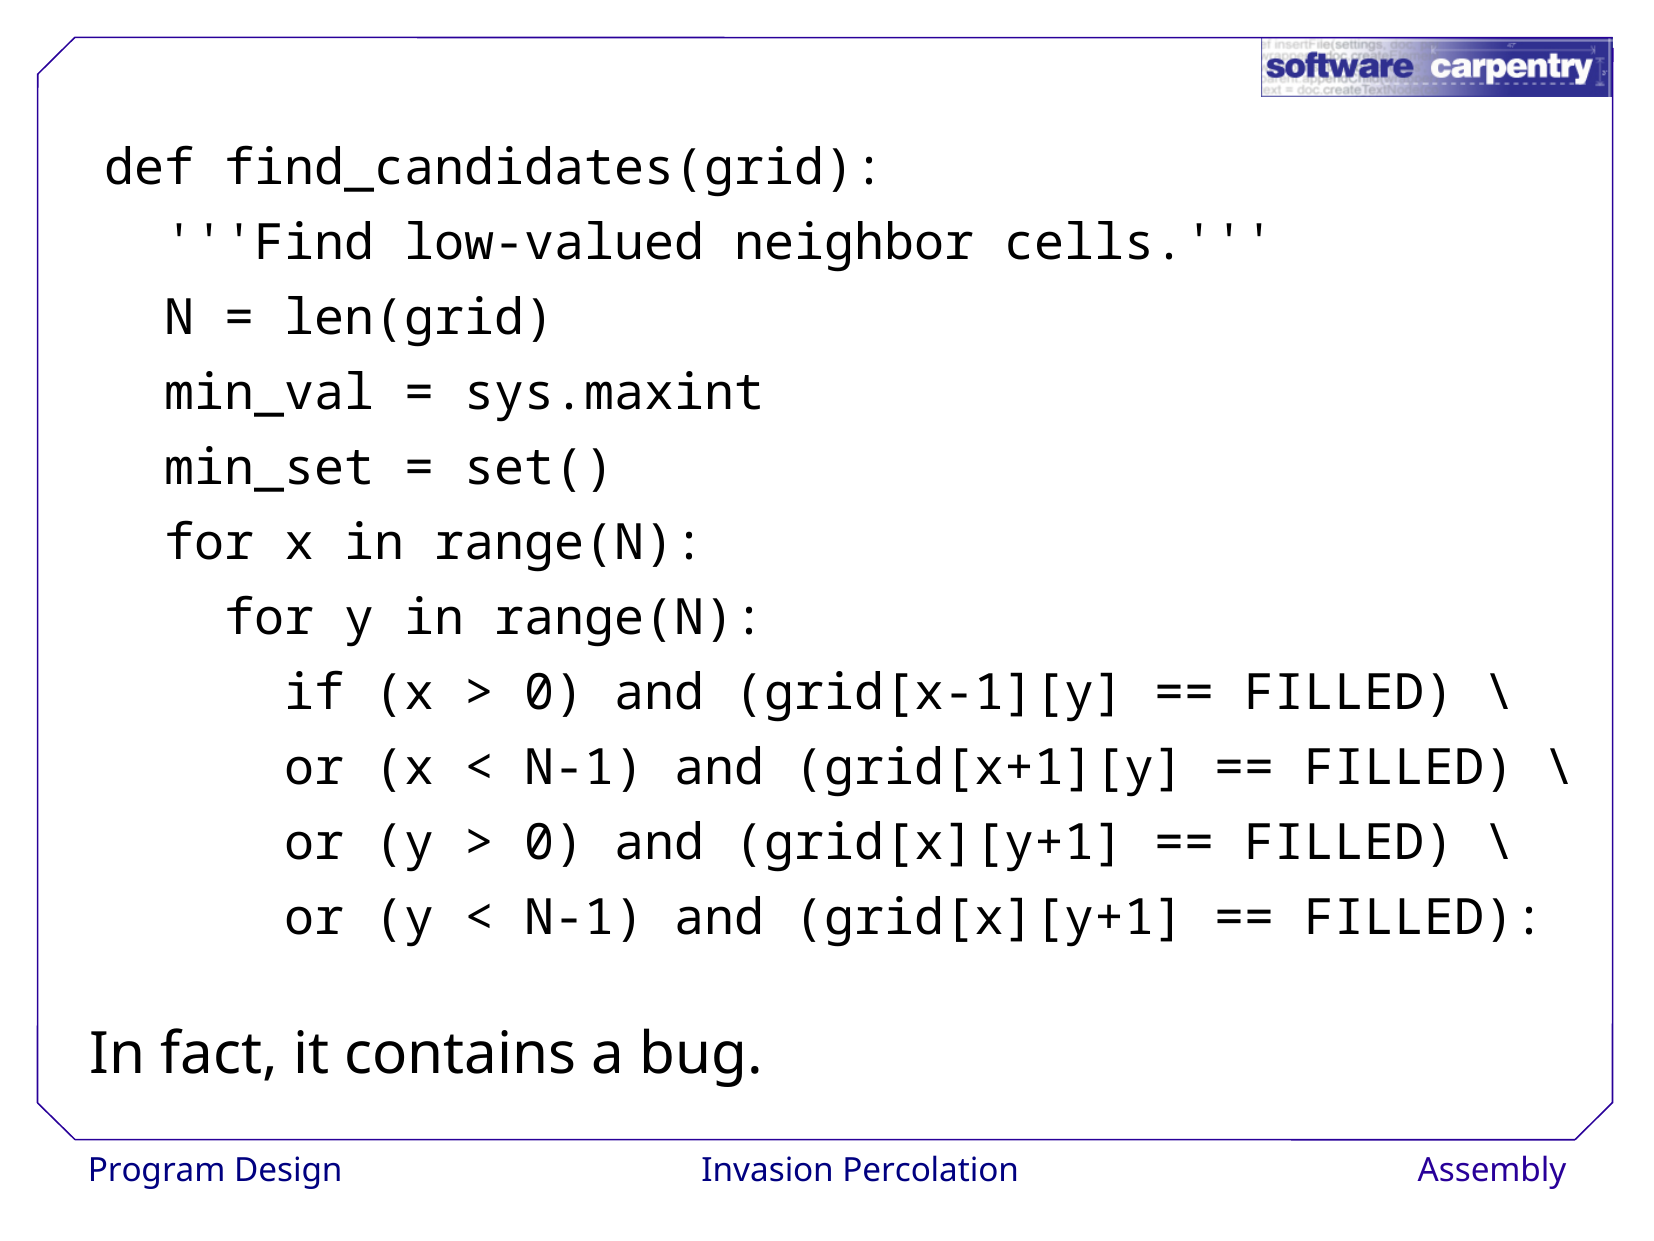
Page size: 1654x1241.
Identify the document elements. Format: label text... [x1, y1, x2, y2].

picture [1261, 39, 1613, 97]
text_box In fact, it contains a bug. [74, 972, 928, 1093]
text_box def find_candidates(grid): '''Find low-valued neighbor cells.''' N = len(grid) min_val = sys.maxint min_set = set() for x in range(N): for y in range(N): if (x > 0) and (grid[x-1][y] == FILLED) \ or (x < N-1) and (grid[x+1][y] == FILLED) \ or (y > 0) and (grid[x][y+1] == FILLED) \ or (y < N-1) and (grid[x][y+1] == FILLED): [89, 112, 1508, 1055]
